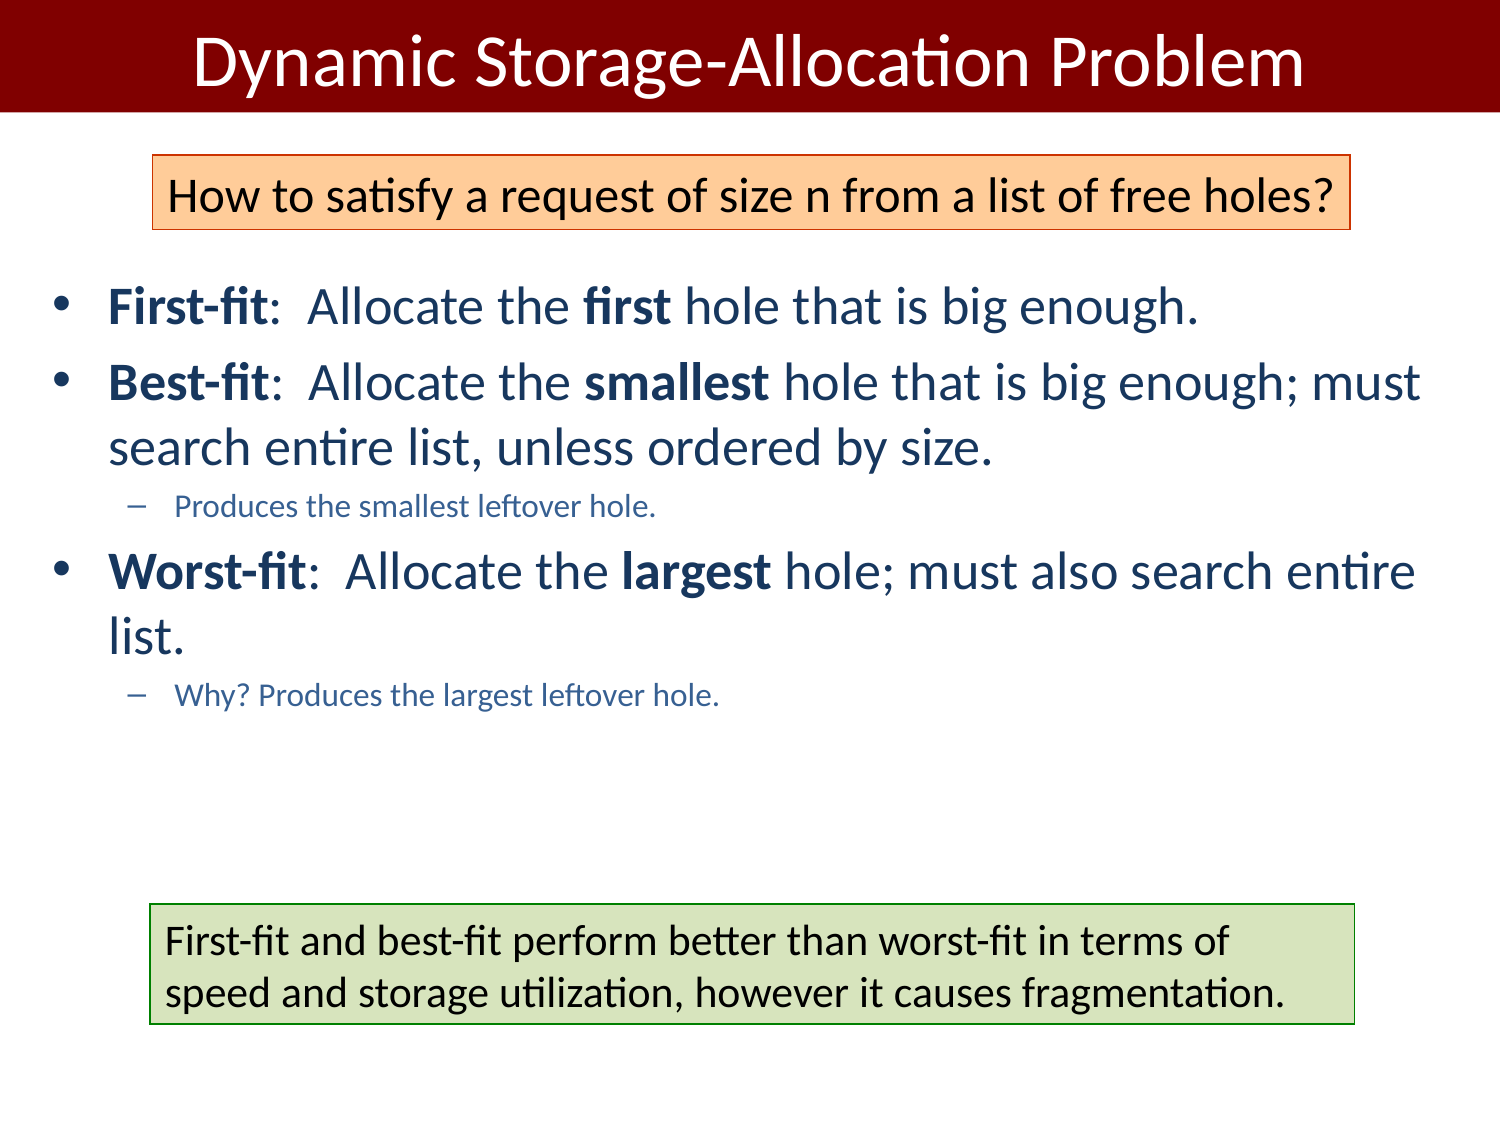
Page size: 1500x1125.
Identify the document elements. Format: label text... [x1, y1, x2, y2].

text_box First-fit and best-fit perform better than worst-fit in terms of speed and storage utilization, however it causes fragmentation. [150, 903, 1355, 1024]
text_box How to satisfy a request of size n from a list of free holes? [152, 154, 1351, 230]
title Dynamic Storage-Allocation Problem [0, 0, 1500, 113]
list First-fit: Allocate the first hole that is big enough. Best-fit: Allocate the smallest hole that is big enough; must search entire list, unless ordered by size. Produces the smallest leftover hole. Worst-fit: Allocate the largest hole; must also search entire list. Why? Produces the largest leftover hole. [37, 262, 1444, 664]
